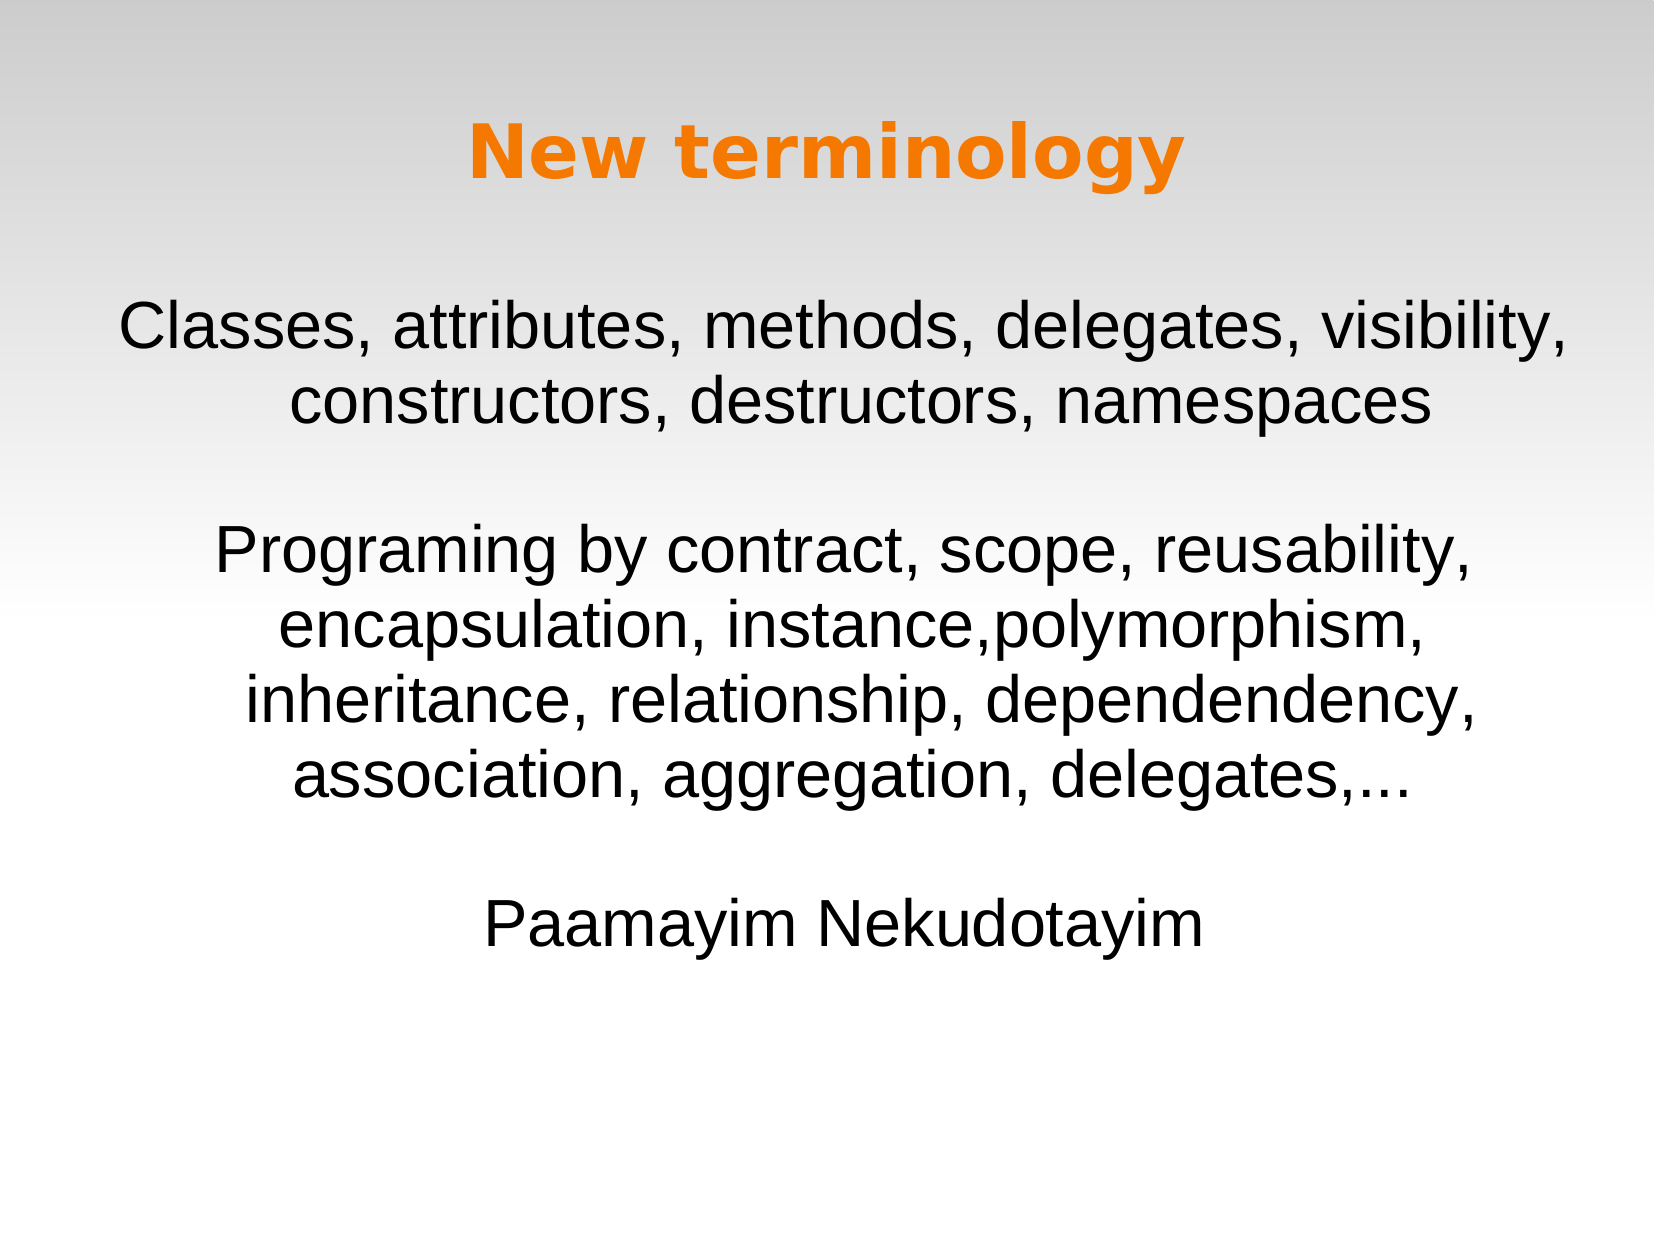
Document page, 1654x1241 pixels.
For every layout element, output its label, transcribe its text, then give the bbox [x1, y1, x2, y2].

title New terminology [82, 56, 1571, 242]
subtitle Classes, attributes, methods, delegates, visibility, constructors, destructors, namespaces Programing by contract, scope, reusability, encapsulation, instance,polymorphism, inheritance, relationship, dependendency, association, aggregation, delegates,... Paamayim Nekudotayim [82, 242, 1571, 1157]
